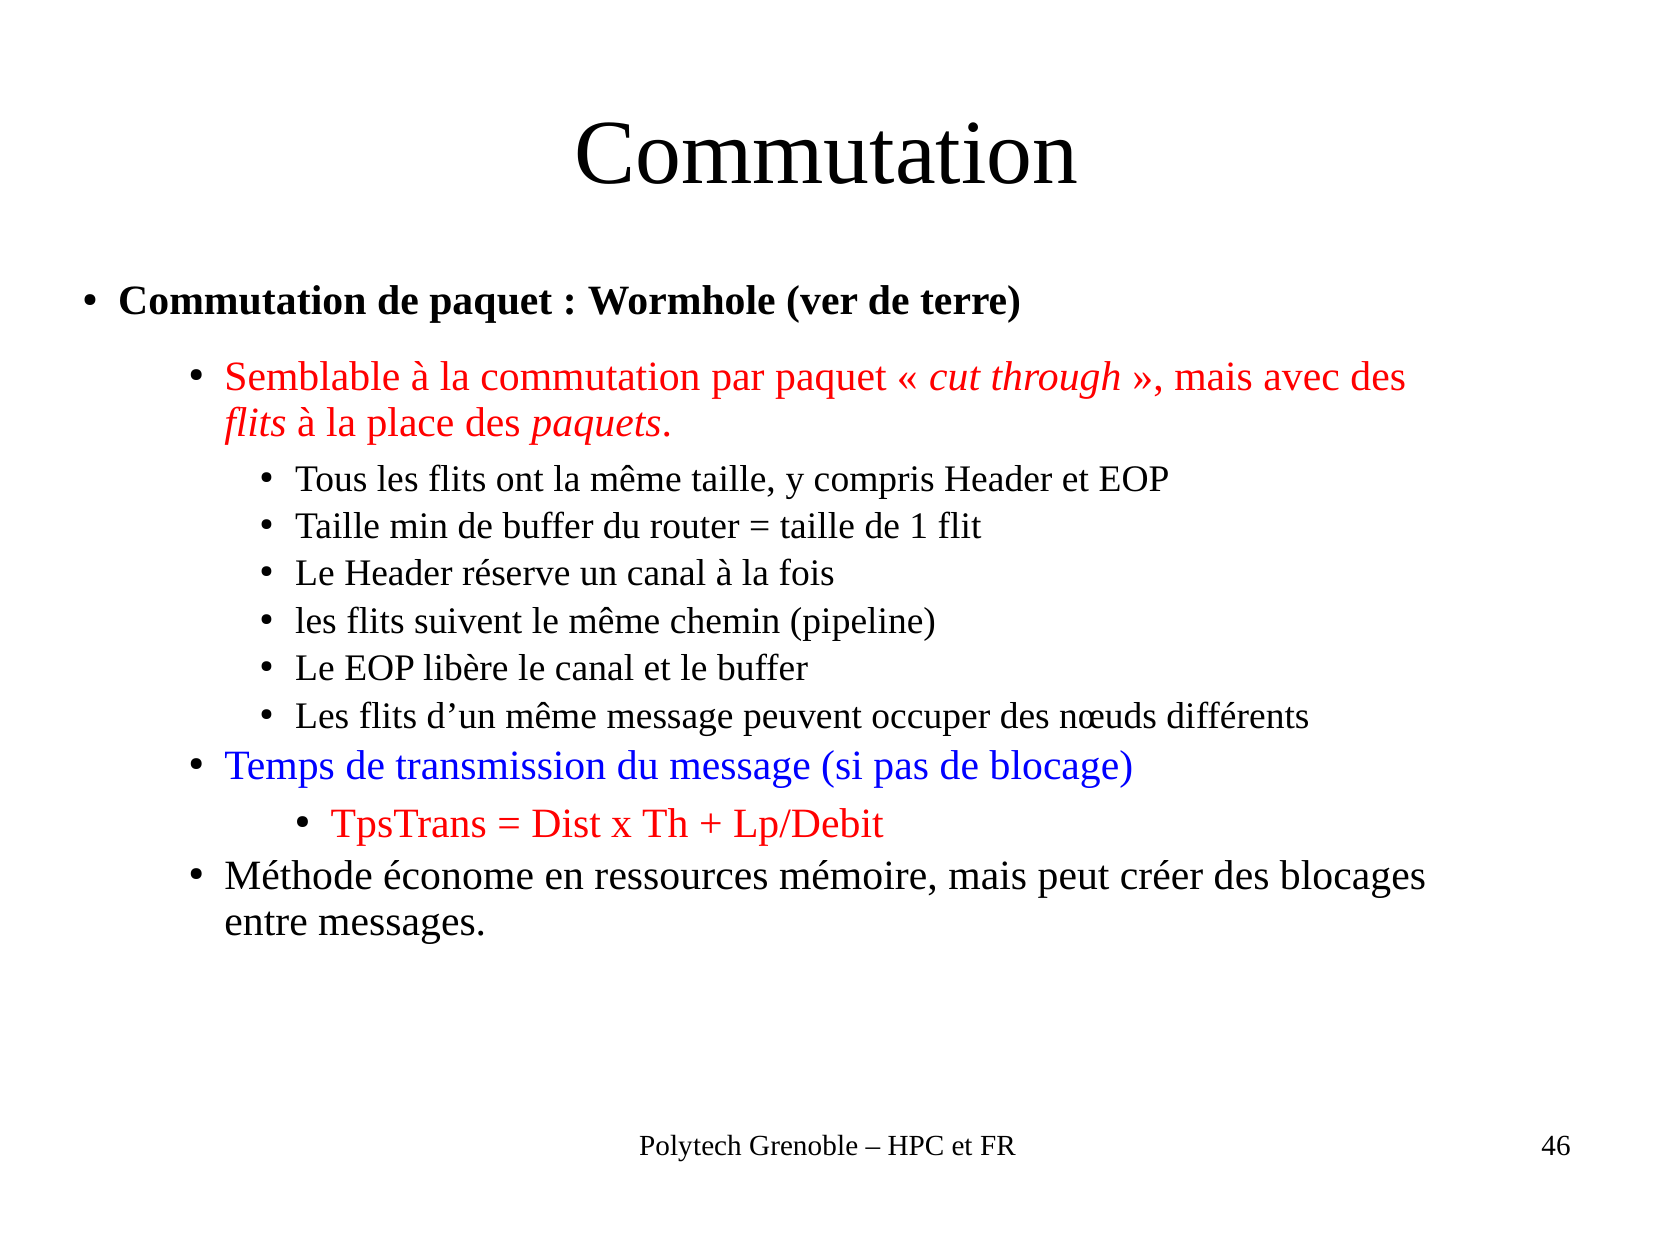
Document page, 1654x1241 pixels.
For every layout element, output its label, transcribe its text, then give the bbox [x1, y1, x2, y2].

title Commutation [82, 49, 1571, 257]
list Commutation de paquet : Wormhole (ver de terre) Semblable à la commutation par paquet « cut through », mais avec des flits à la place des paquets. Tous les flits ont la même taille, y compris Header et EOP Taille min de buffer du router = taille de 1 flit Le Header réserve un canal à la fois les flits suivent le même chemin (pipeline) Le EOP libère le canal et le buffer Les flits d’un même message peuvent occuper des nœuds différents Temps de transmission du message (si pas de blocage) TpsTrans = Dist x Th + Lp/Debit Méthode économe en ressources mémoire, mais peut créer des blocages entre messages. [82, 201, 1441, 1123]
